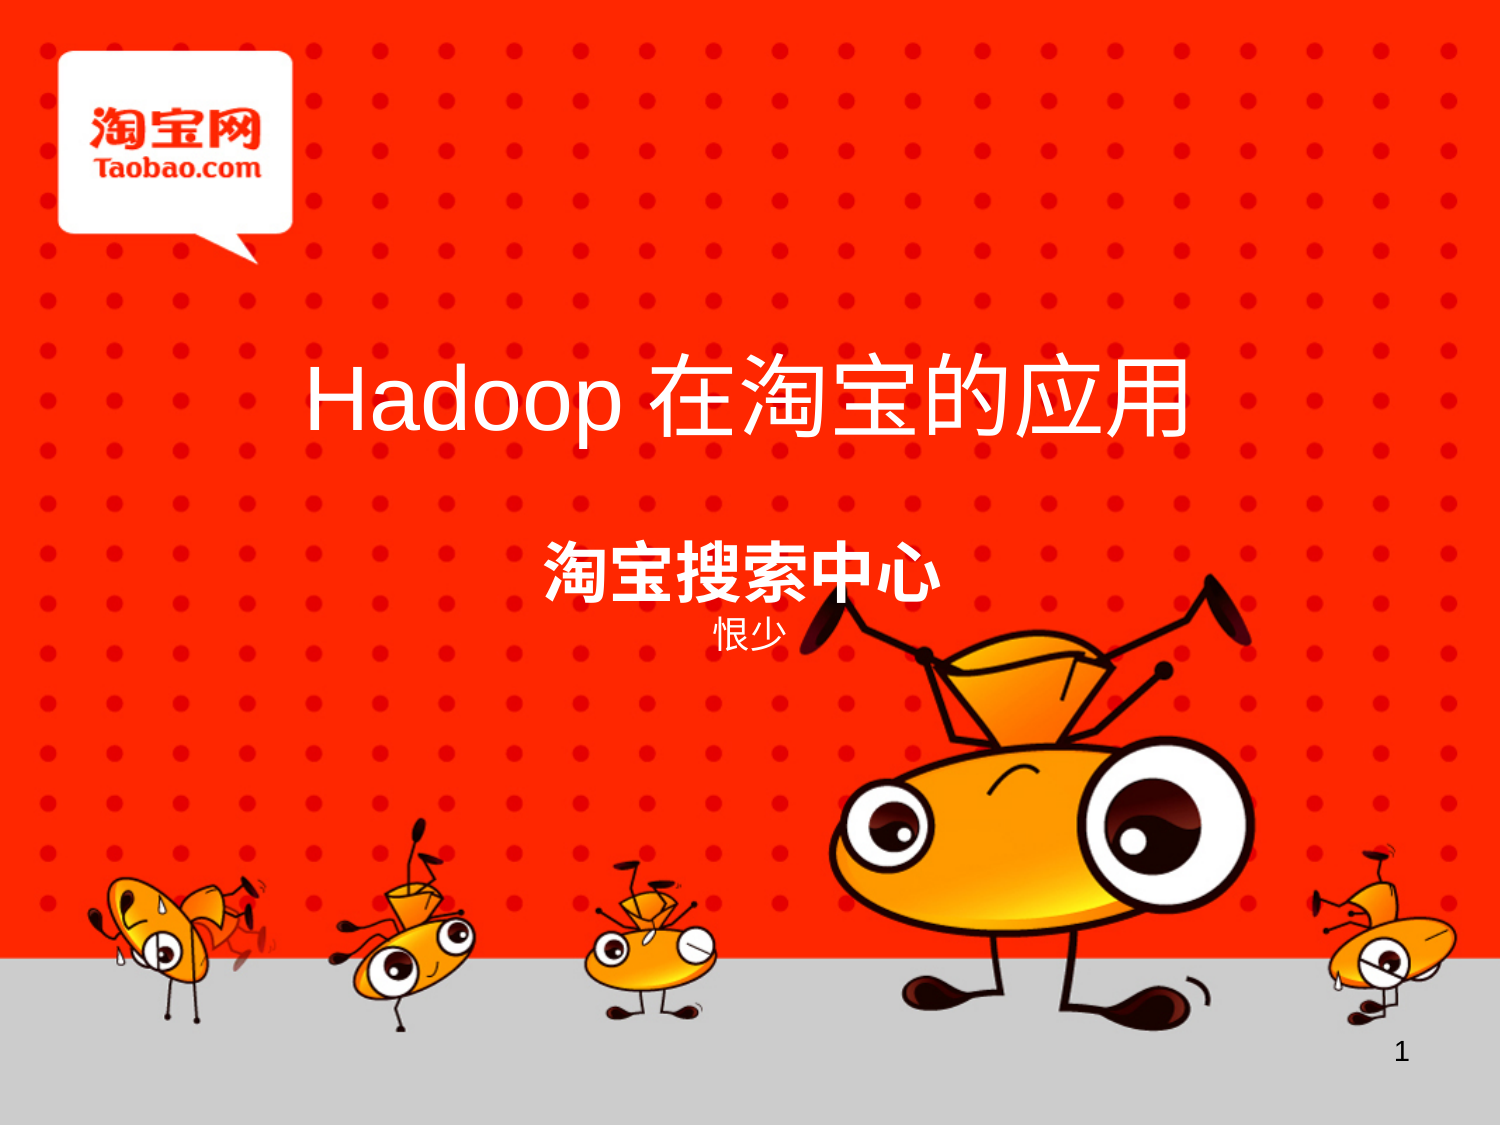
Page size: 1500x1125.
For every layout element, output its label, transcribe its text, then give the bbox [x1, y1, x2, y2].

text_box 淘宝搜索中心 恨少 [822, 560, 837, 574]
text_box Hadoop在淘宝的应用 [75, 299, 1426, 488]
text_box 淘宝搜索中心 恨少 [75, 549, 1426, 638]
text_box 淘宝搜索中心 恨少 [845, 560, 861, 574]
text_box <number> [1074, 1024, 1425, 1103]
text_box 淘宝搜索中心 恨少 [621, 555, 661, 561]
picture [0, 0, 1500, 1125]
